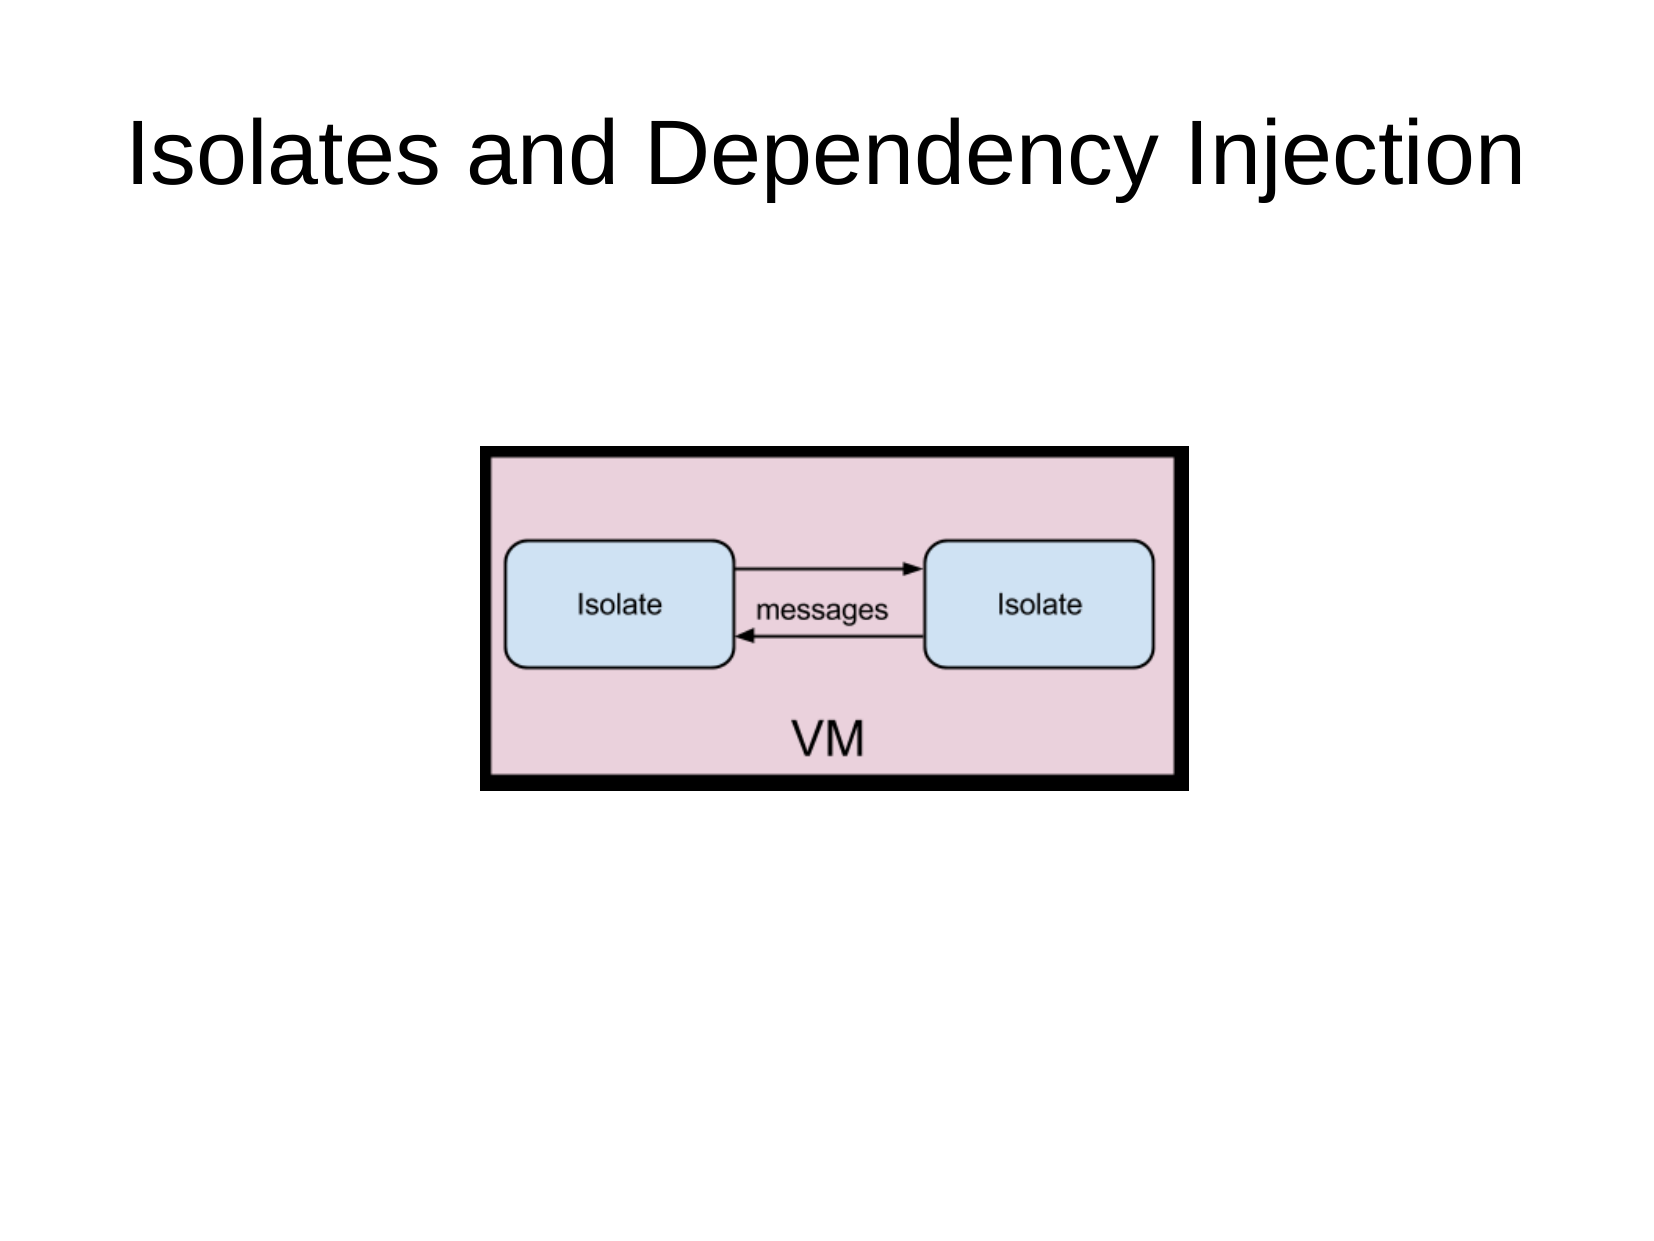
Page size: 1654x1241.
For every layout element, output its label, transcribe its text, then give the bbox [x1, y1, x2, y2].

picture [480, 446, 1189, 791]
title Isolates and Dependency Injection [82, 49, 1571, 257]
